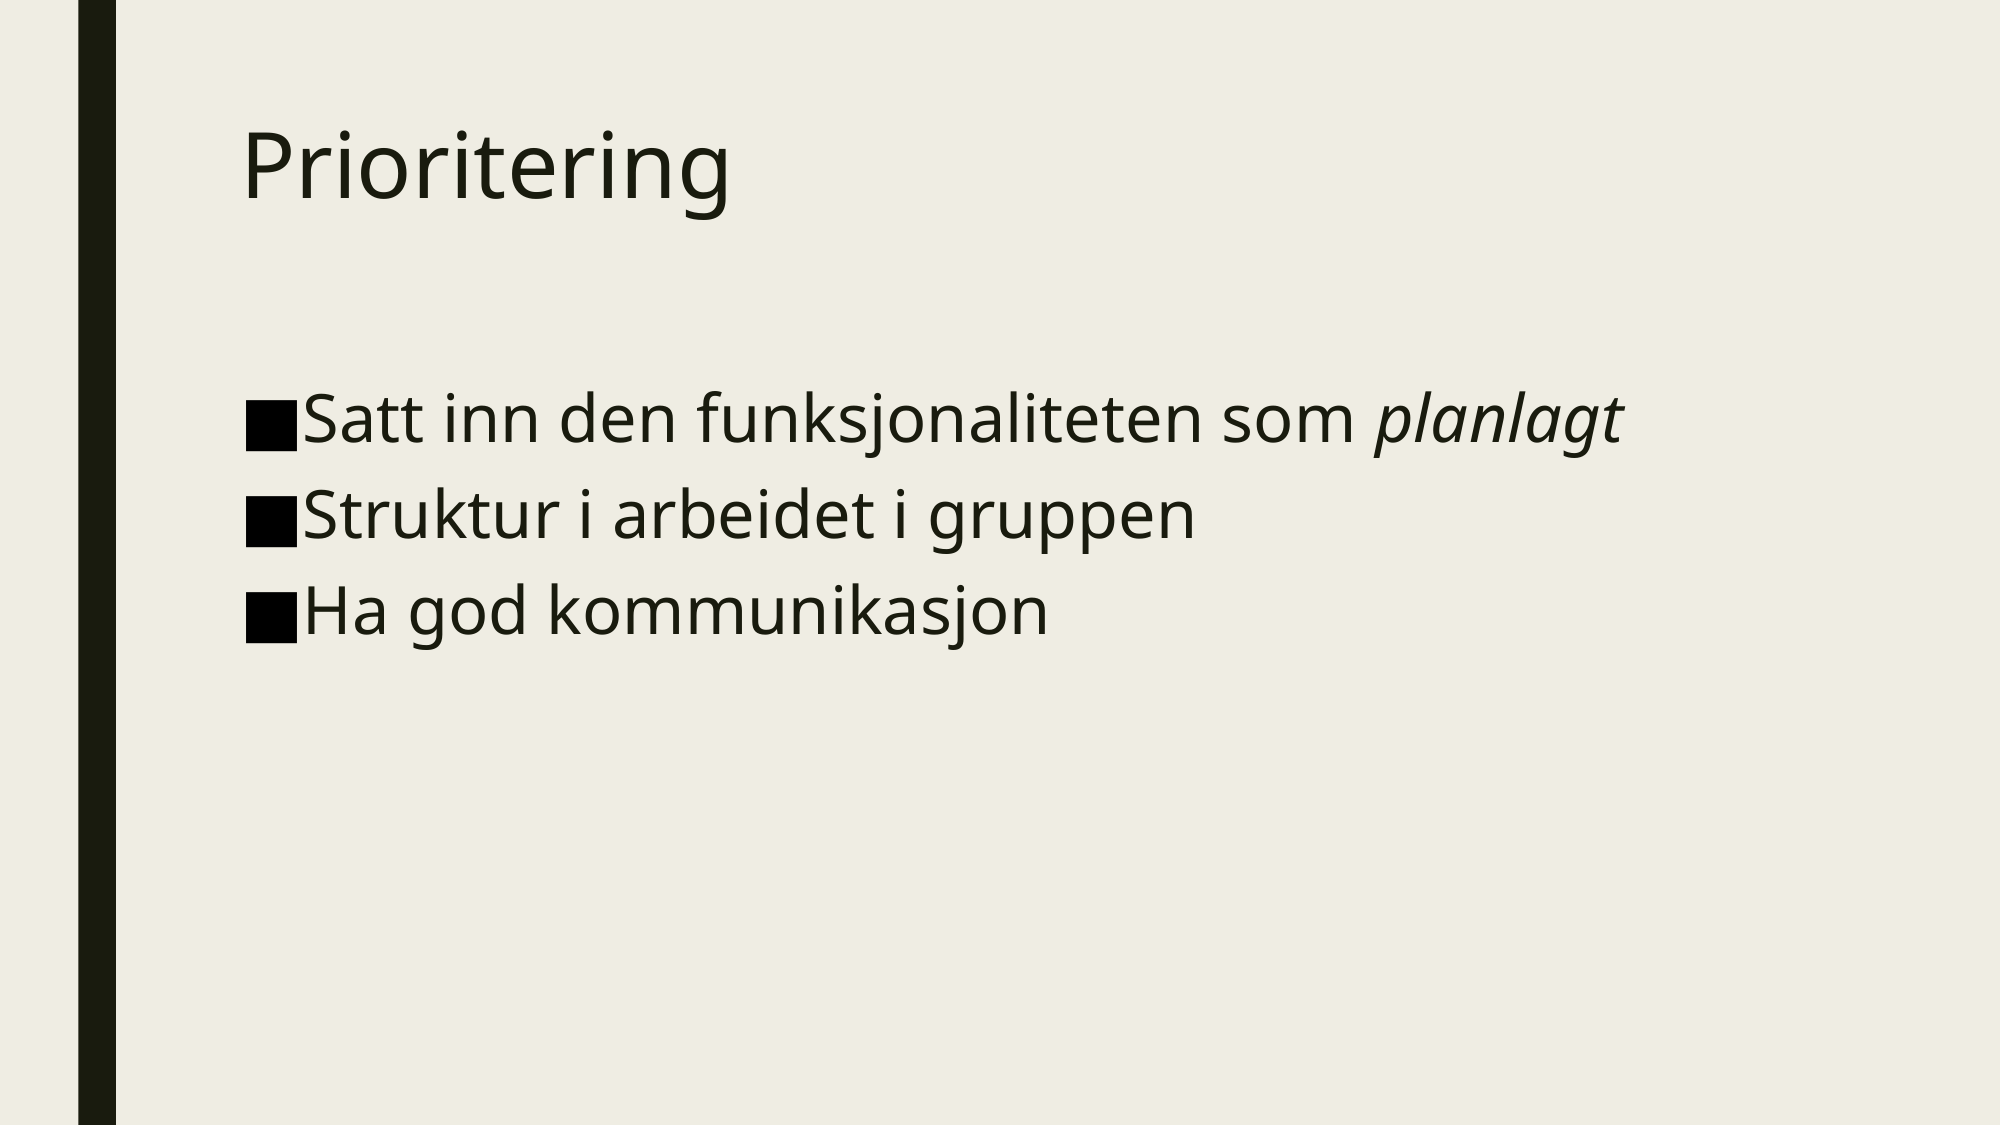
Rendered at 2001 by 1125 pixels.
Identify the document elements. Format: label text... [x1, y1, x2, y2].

title Prioritering [225, 112, 1801, 357]
list Satt inn den funksjonaliteten som planlagt Struktur i arbeidet i gruppen Ha god kommunikasjon [225, 375, 1801, 963]
